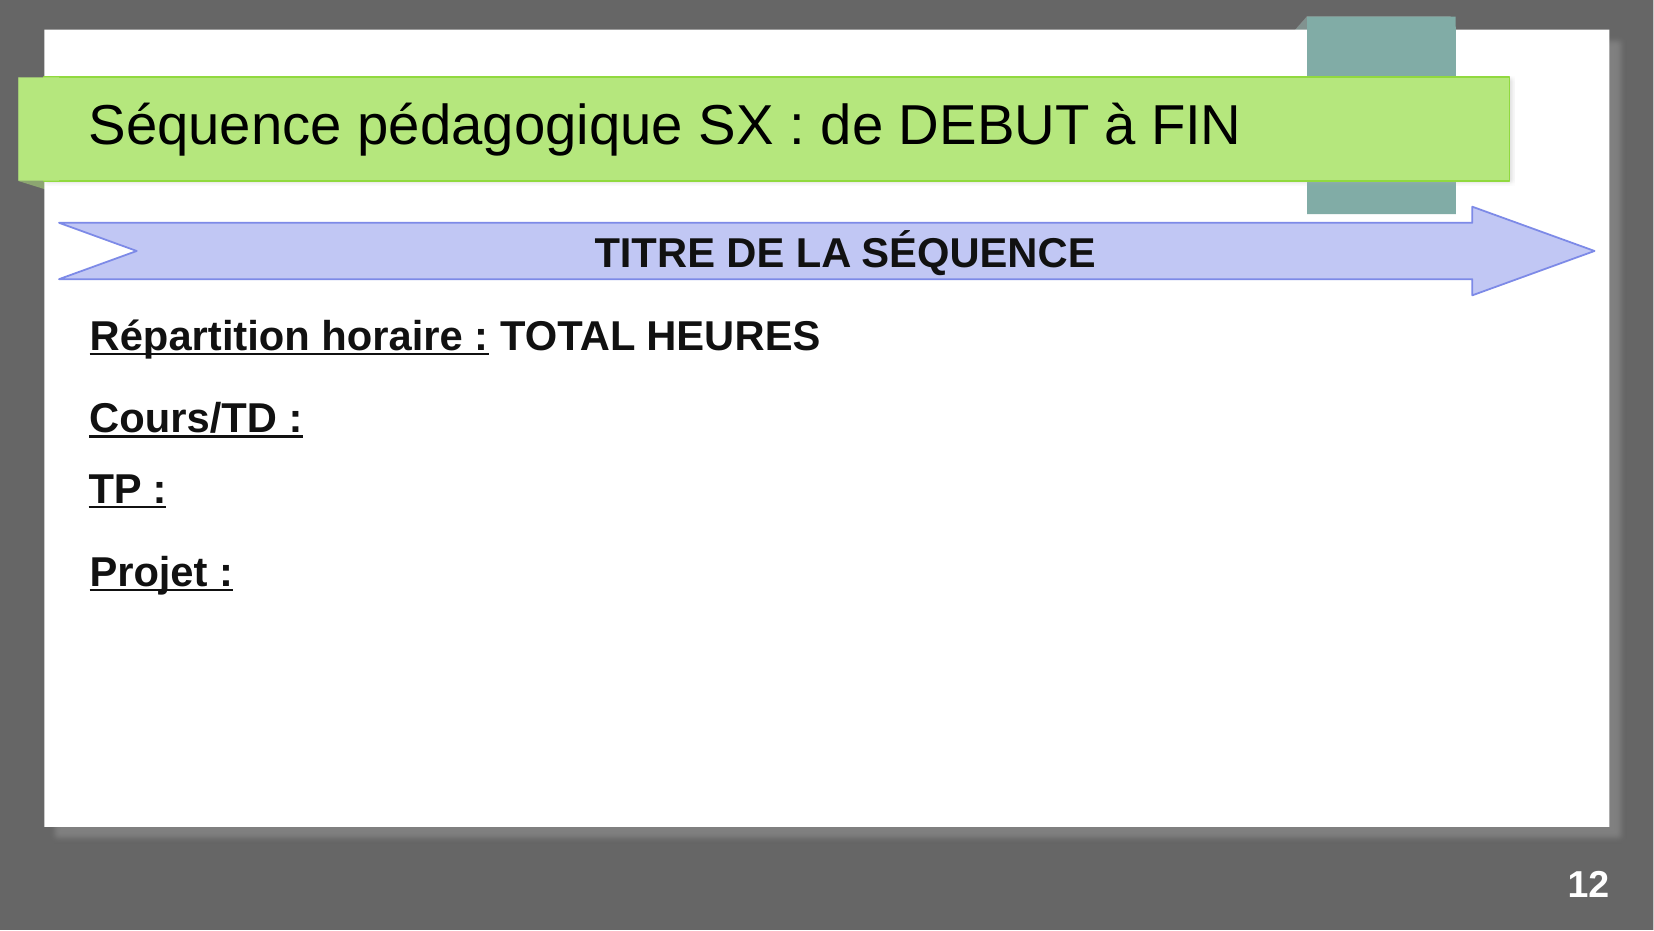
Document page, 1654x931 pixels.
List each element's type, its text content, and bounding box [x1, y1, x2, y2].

list TP : [88, 464, 1577, 514]
text_box <numéro> [974, 856, 1625, 916]
text_box [59, 206, 1595, 296]
list TITRE DE LA SÉQUENCE [210, 228, 1481, 278]
title Séquence pédagogique SX : de DEBUT à FIN [88, 73, 1506, 178]
list Répartition horaire : TOTAL HEURES [89, 311, 1578, 361]
list Cours/TD : [89, 393, 1578, 443]
list Projet : [89, 547, 1578, 597]
